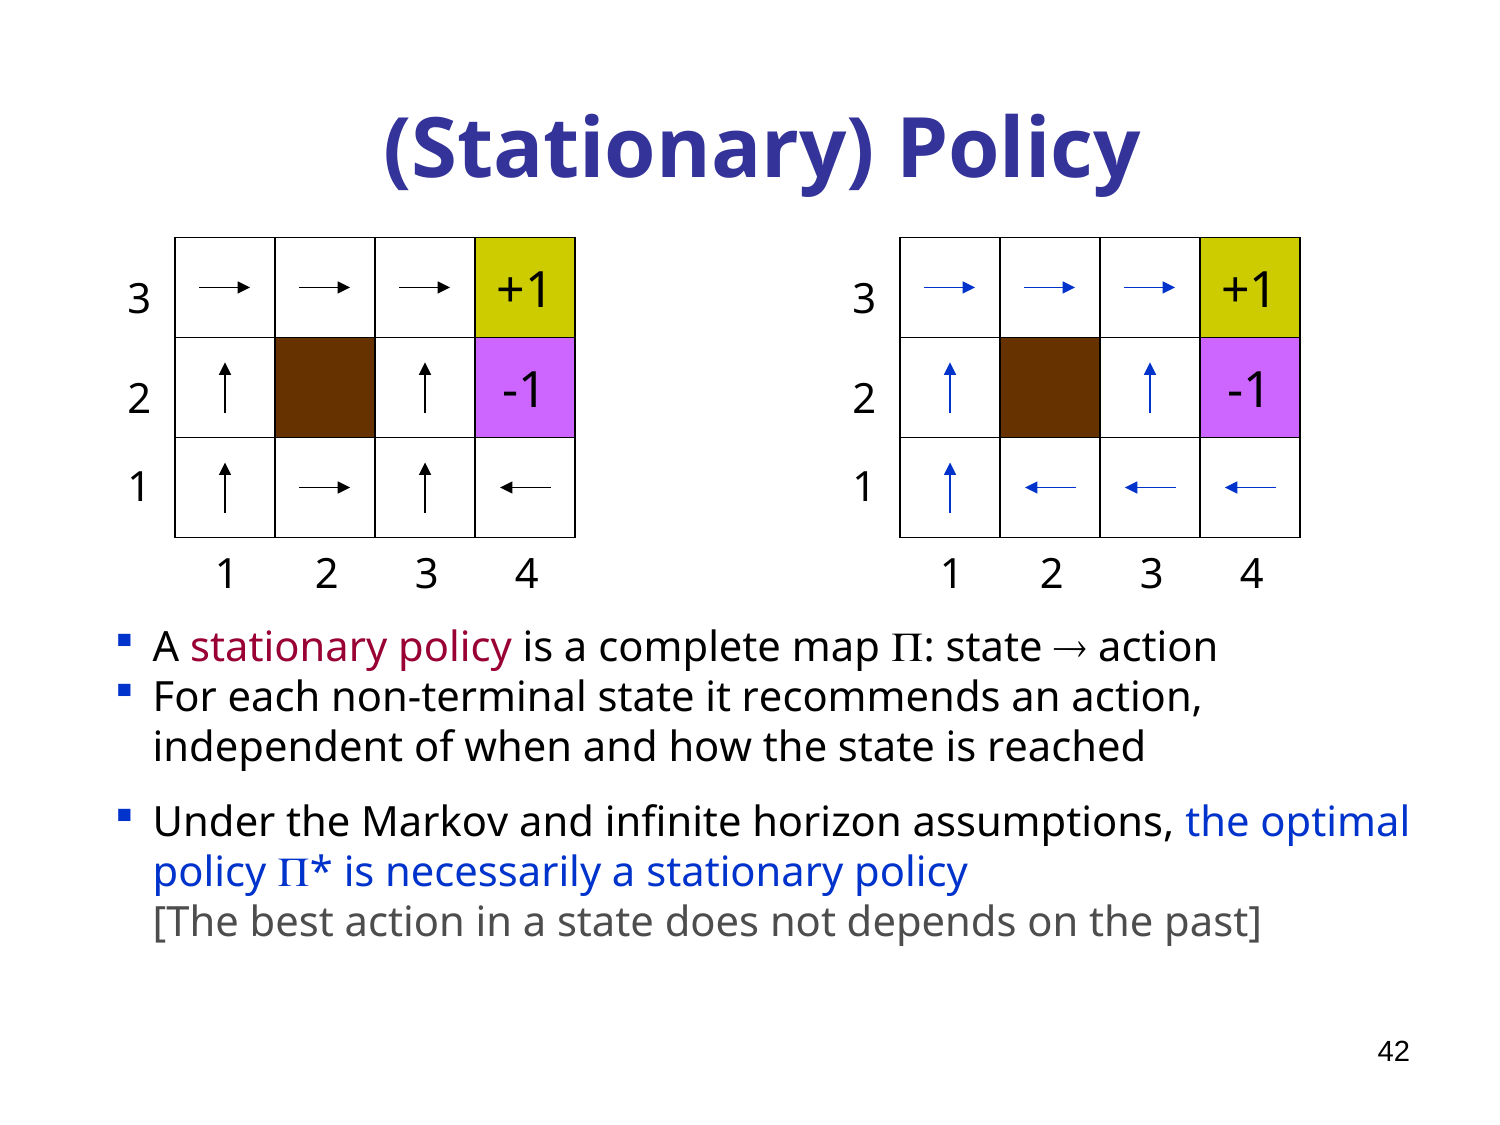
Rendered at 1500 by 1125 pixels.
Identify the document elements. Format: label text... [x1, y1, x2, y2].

text_box 3 [1125, 539, 1179, 605]
text_box [274, 337, 375, 438]
text_box [999, 337, 1100, 438]
text_box -1 [1199, 337, 1300, 438]
text_box 4 [500, 539, 554, 605]
text_box 2 [837, 364, 892, 430]
text_box 1 [925, 539, 979, 605]
text_box 1 [200, 539, 254, 605]
text_box +1 [1199, 237, 1300, 337]
title (Stationary) Policy [99, 49, 1425, 238]
text_box -1 [474, 337, 576, 438]
text_box A stationary policy is a complete map : state  action For each non-terminal state it recommends an action, independent of when and how the state is reached Under the Markov and infinite horizon assumptions, the optimal policy * is necessarily a stationary policy [The best action in a state does not depends on the past] [99, 612, 1463, 954]
text_box 2 [112, 364, 167, 430]
text_box 3 [399, 539, 454, 605]
text_box 1 [112, 451, 167, 518]
text_box +1 [474, 237, 576, 337]
text_box 2 [300, 539, 354, 605]
text_box 3 [112, 264, 167, 330]
text_box 1 [837, 451, 892, 518]
text_box 2 [1025, 539, 1079, 605]
text_box <number> [1074, 1024, 1426, 1103]
text_box 3 [837, 264, 892, 330]
text_box 4 [1225, 539, 1279, 605]
